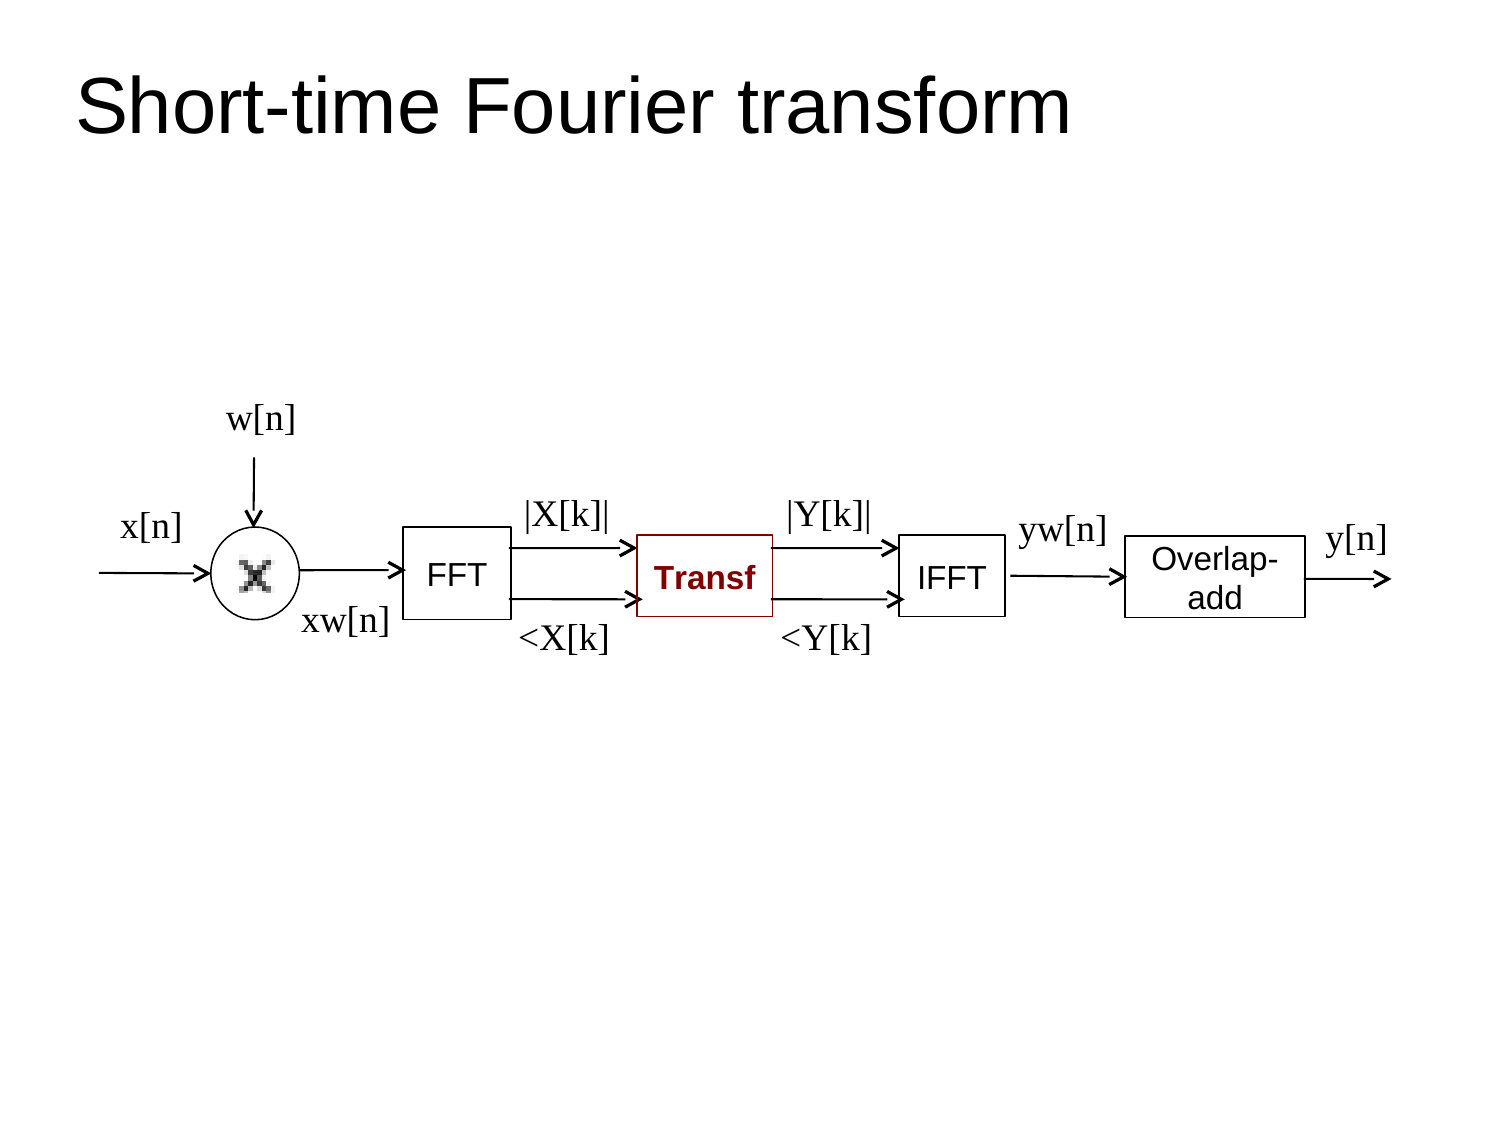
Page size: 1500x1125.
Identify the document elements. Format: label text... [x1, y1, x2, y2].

text_box FFT [402, 526, 512, 620]
text_box <Y[k] [765, 609, 888, 667]
text_box IFFT [899, 535, 1006, 617]
text_box w[n] [211, 389, 312, 447]
text_box Transf [637, 535, 773, 617]
text_box Overlap-add [1125, 536, 1306, 618]
text_box y[n] [1310, 510, 1403, 567]
text_box |Y[k]| [771, 485, 887, 543]
picture [226, 539, 281, 593]
text_box x[n] [105, 498, 198, 555]
text_box yw[n] [1003, 500, 1123, 558]
text_box xw[n] [286, 591, 406, 649]
title Short-time Fourier transform [75, 12, 1426, 201]
text_box |X[k]| [509, 485, 625, 543]
text_box <X[k] [503, 609, 626, 667]
